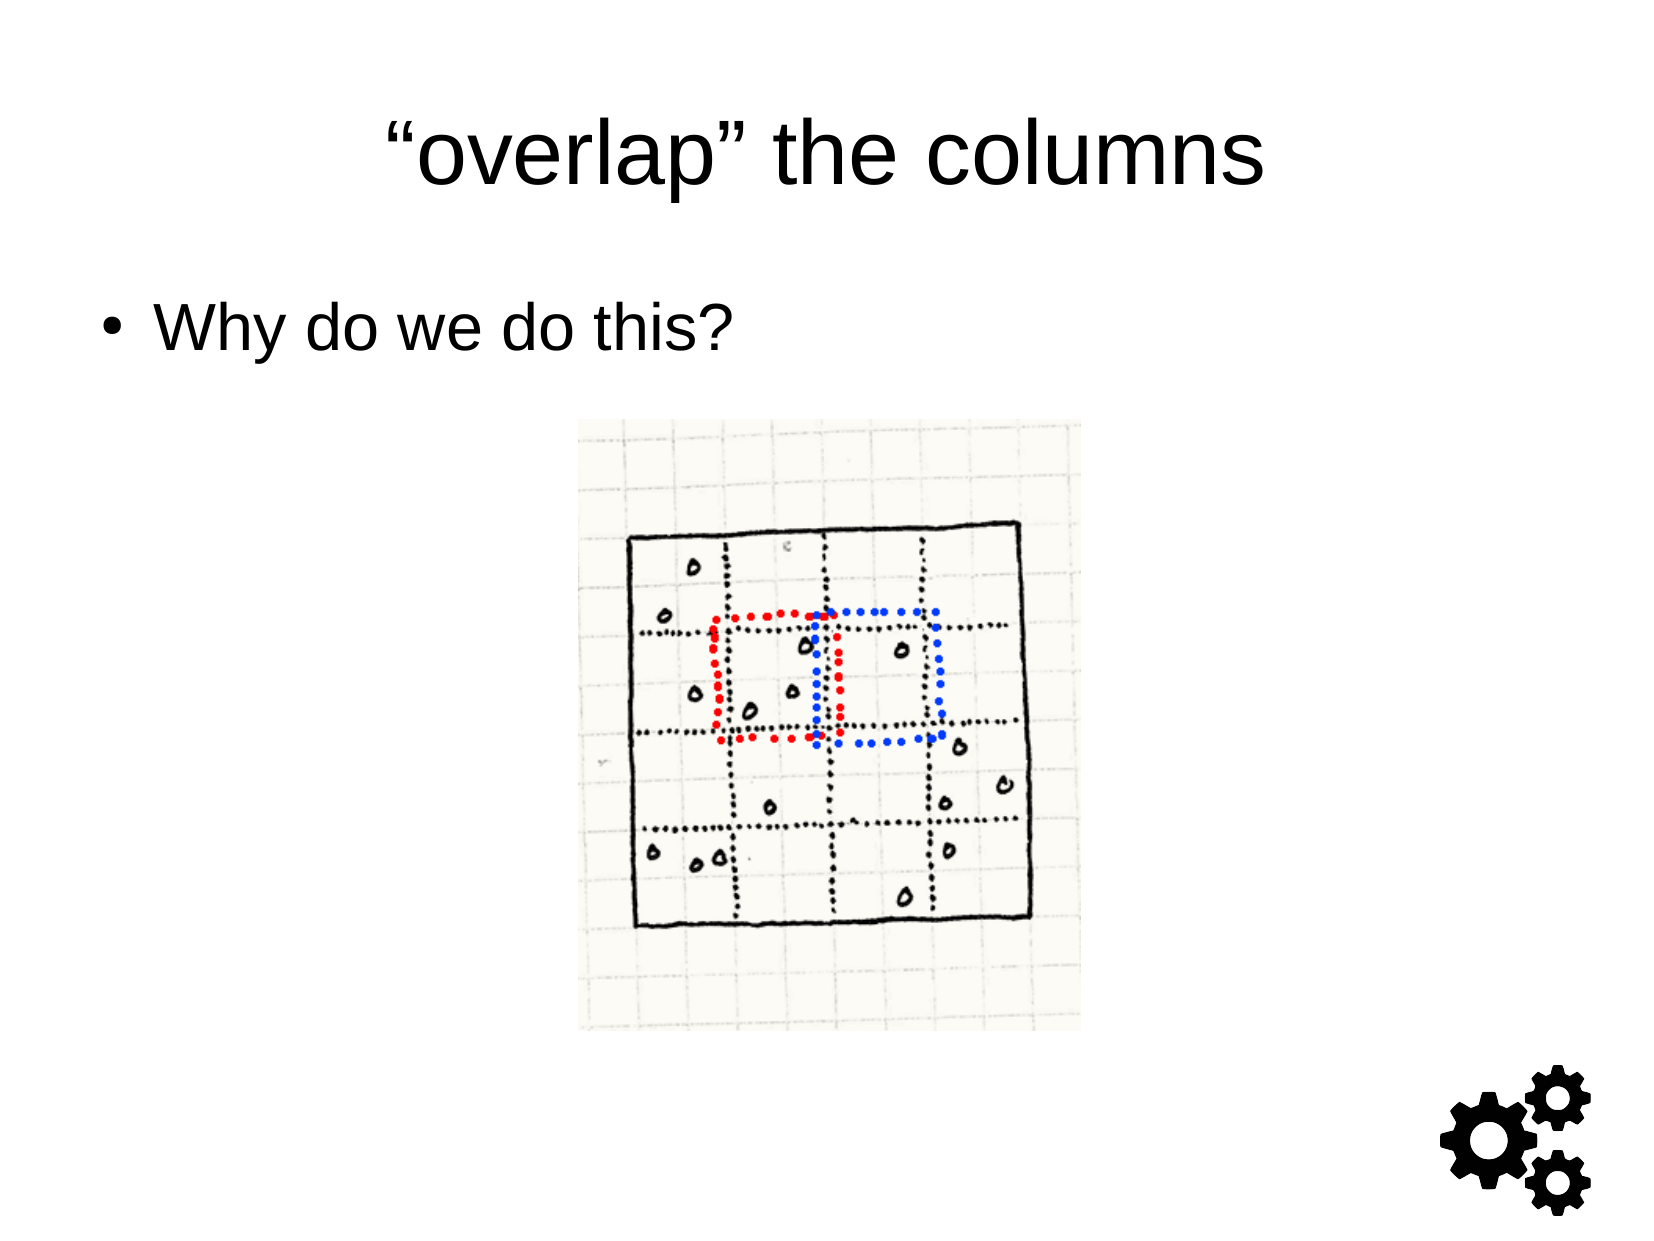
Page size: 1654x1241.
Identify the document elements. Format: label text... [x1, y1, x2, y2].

picture [1440, 1065, 1591, 1216]
list Why do we do this? [82, 290, 1571, 1010]
title “overlap” the columns [82, 49, 1571, 257]
picture [578, 419, 1081, 1031]
